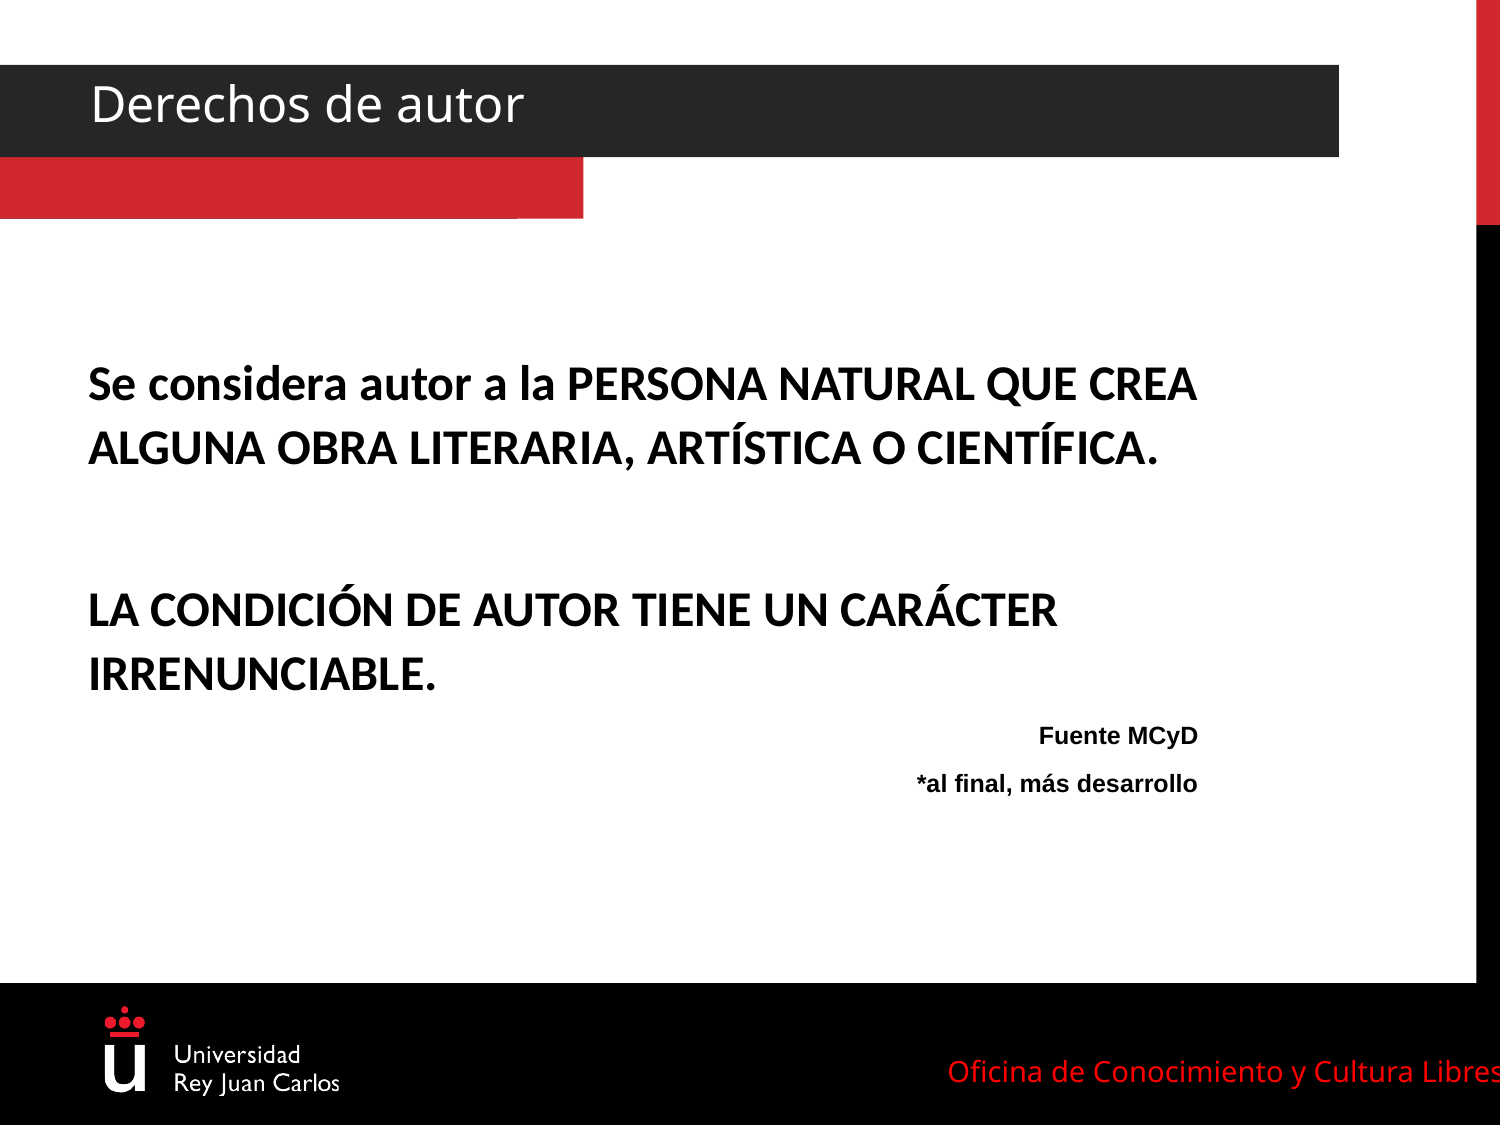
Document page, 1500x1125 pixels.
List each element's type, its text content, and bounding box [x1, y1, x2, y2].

text_box Oficina de Conocimiento y Cultura Libres [932, 1046, 1500, 1097]
text_box Derechos de autor [0, 64, 1339, 158]
text_box [0, 158, 584, 219]
picture [104, 1006, 339, 1096]
text_box Se considera autor a la PERSONA NATURAL QUE CREA ALGUNA OBRA LITERARIA, ARTÍSTICA O CIENTÍFICA. LA CONDICIÓN DE AUTOR TIENE UN CARÁCTER IRRENUNCIABLE. Fuente MCyD *al final, más desarrollo [73, 261, 1374, 889]
text_box [0, 984, 1500, 1125]
